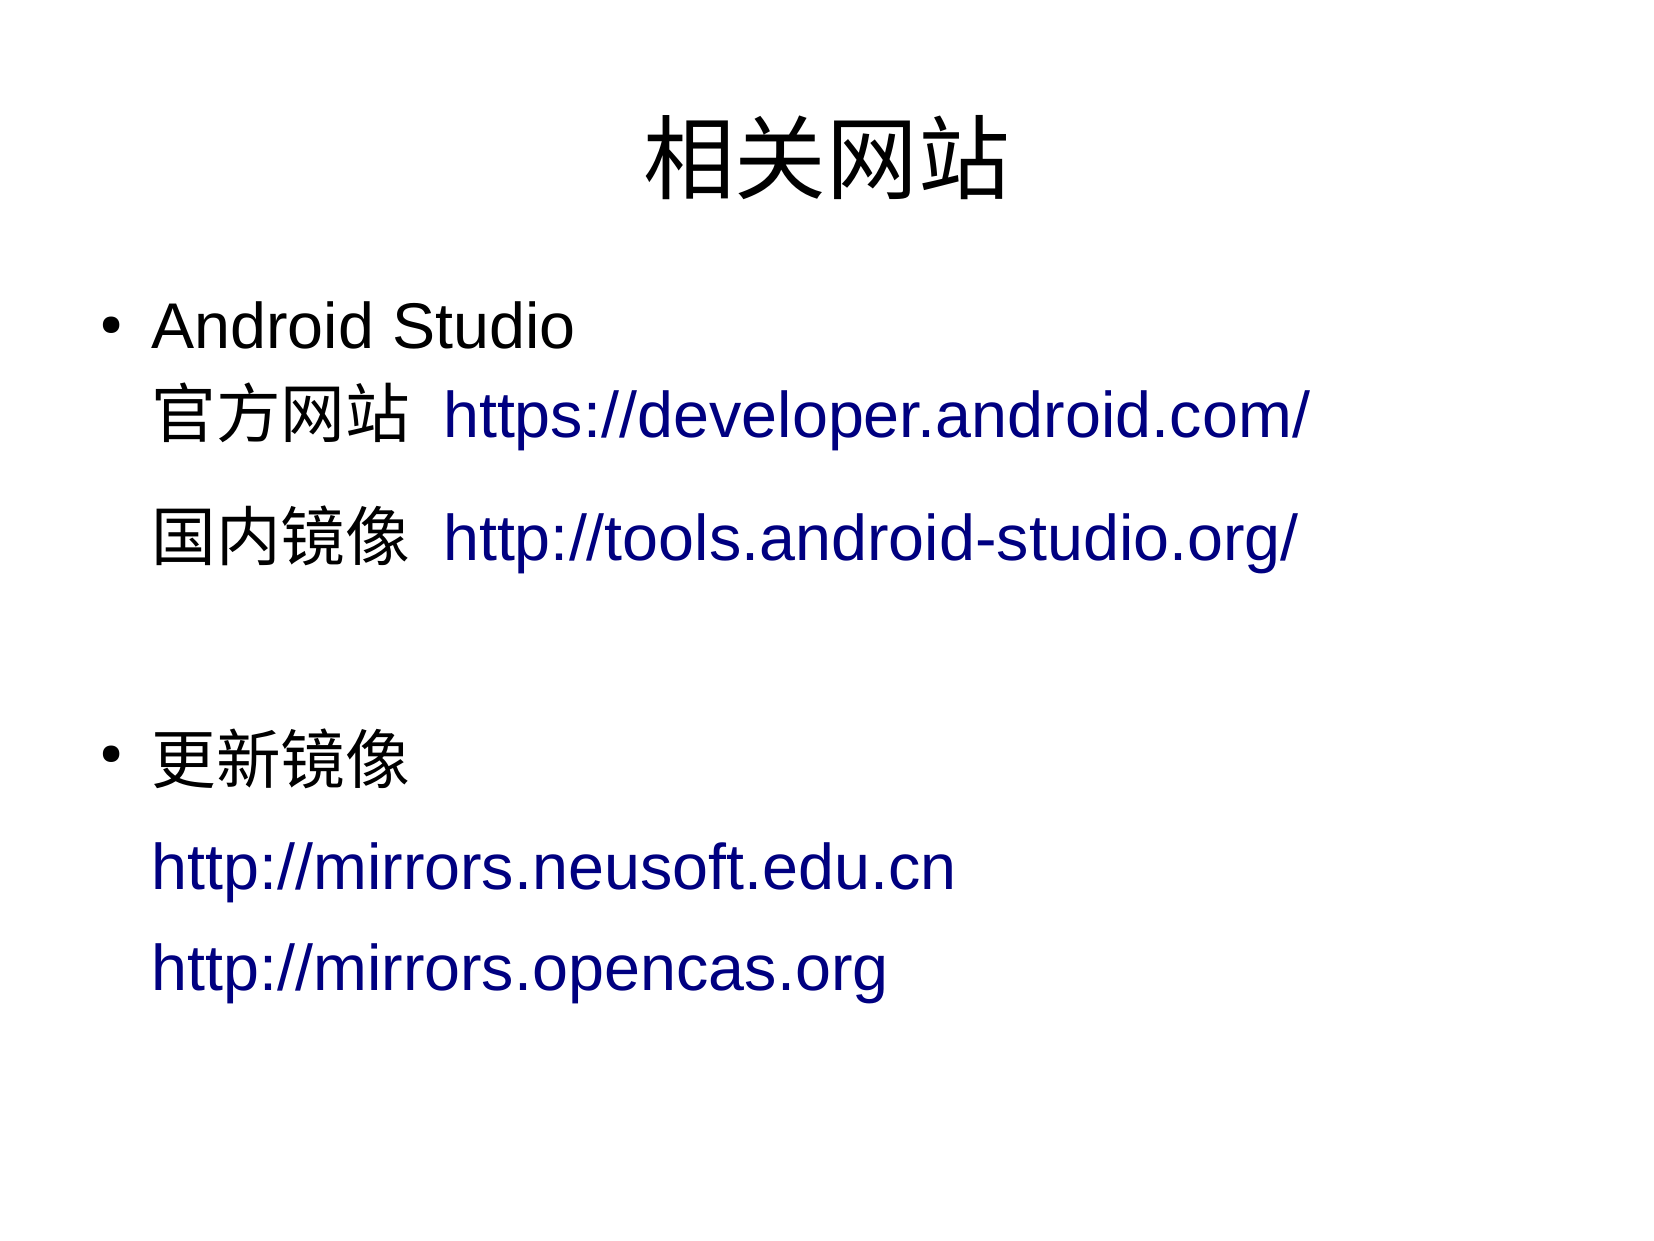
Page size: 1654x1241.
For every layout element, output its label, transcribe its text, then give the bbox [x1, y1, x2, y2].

list Android Studio 官方网站 https://developer.android.com/ 国内镜像 http://tools.android-studio.org/ 更新镜像 http://mirrors.neusoft.edu.cn http://mirrors.opencas.org [82, 290, 1571, 1010]
title 相关网站 [82, 49, 1571, 257]
